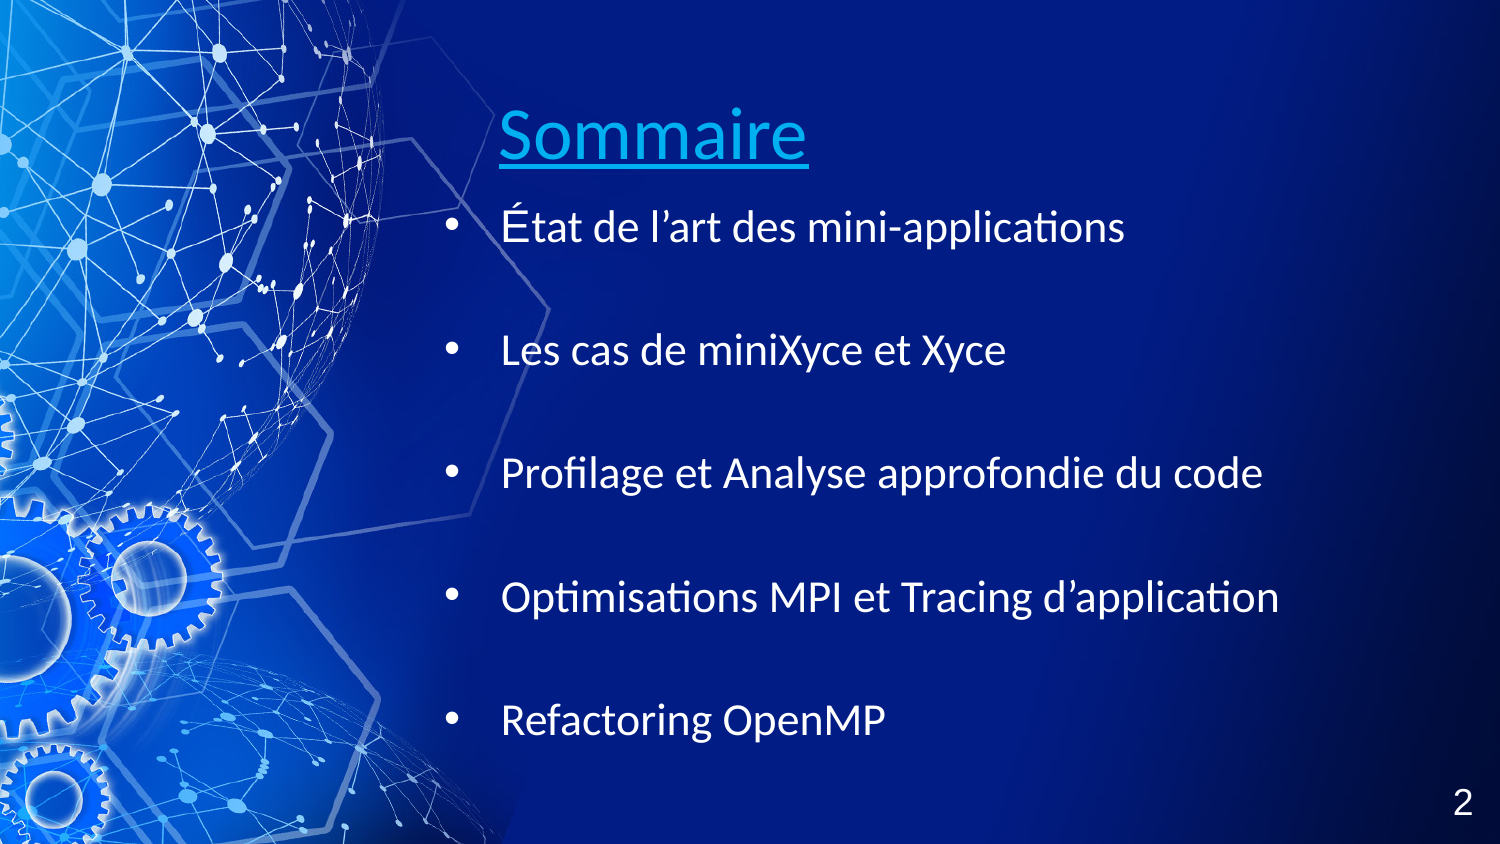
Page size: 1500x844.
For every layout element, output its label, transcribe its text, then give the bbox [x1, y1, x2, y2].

list État de l’art des mini-applications Les cas de miniXyce et Xyce Profilage et Analyse approfondie du code Optimisations MPI et Tracing d’application Refactoring OpenMP [429, 188, 1500, 765]
picture [0, 0, 1500, 844]
title Sommaire [483, 70, 1500, 188]
text_box 17 [1438, 773, 1500, 844]
